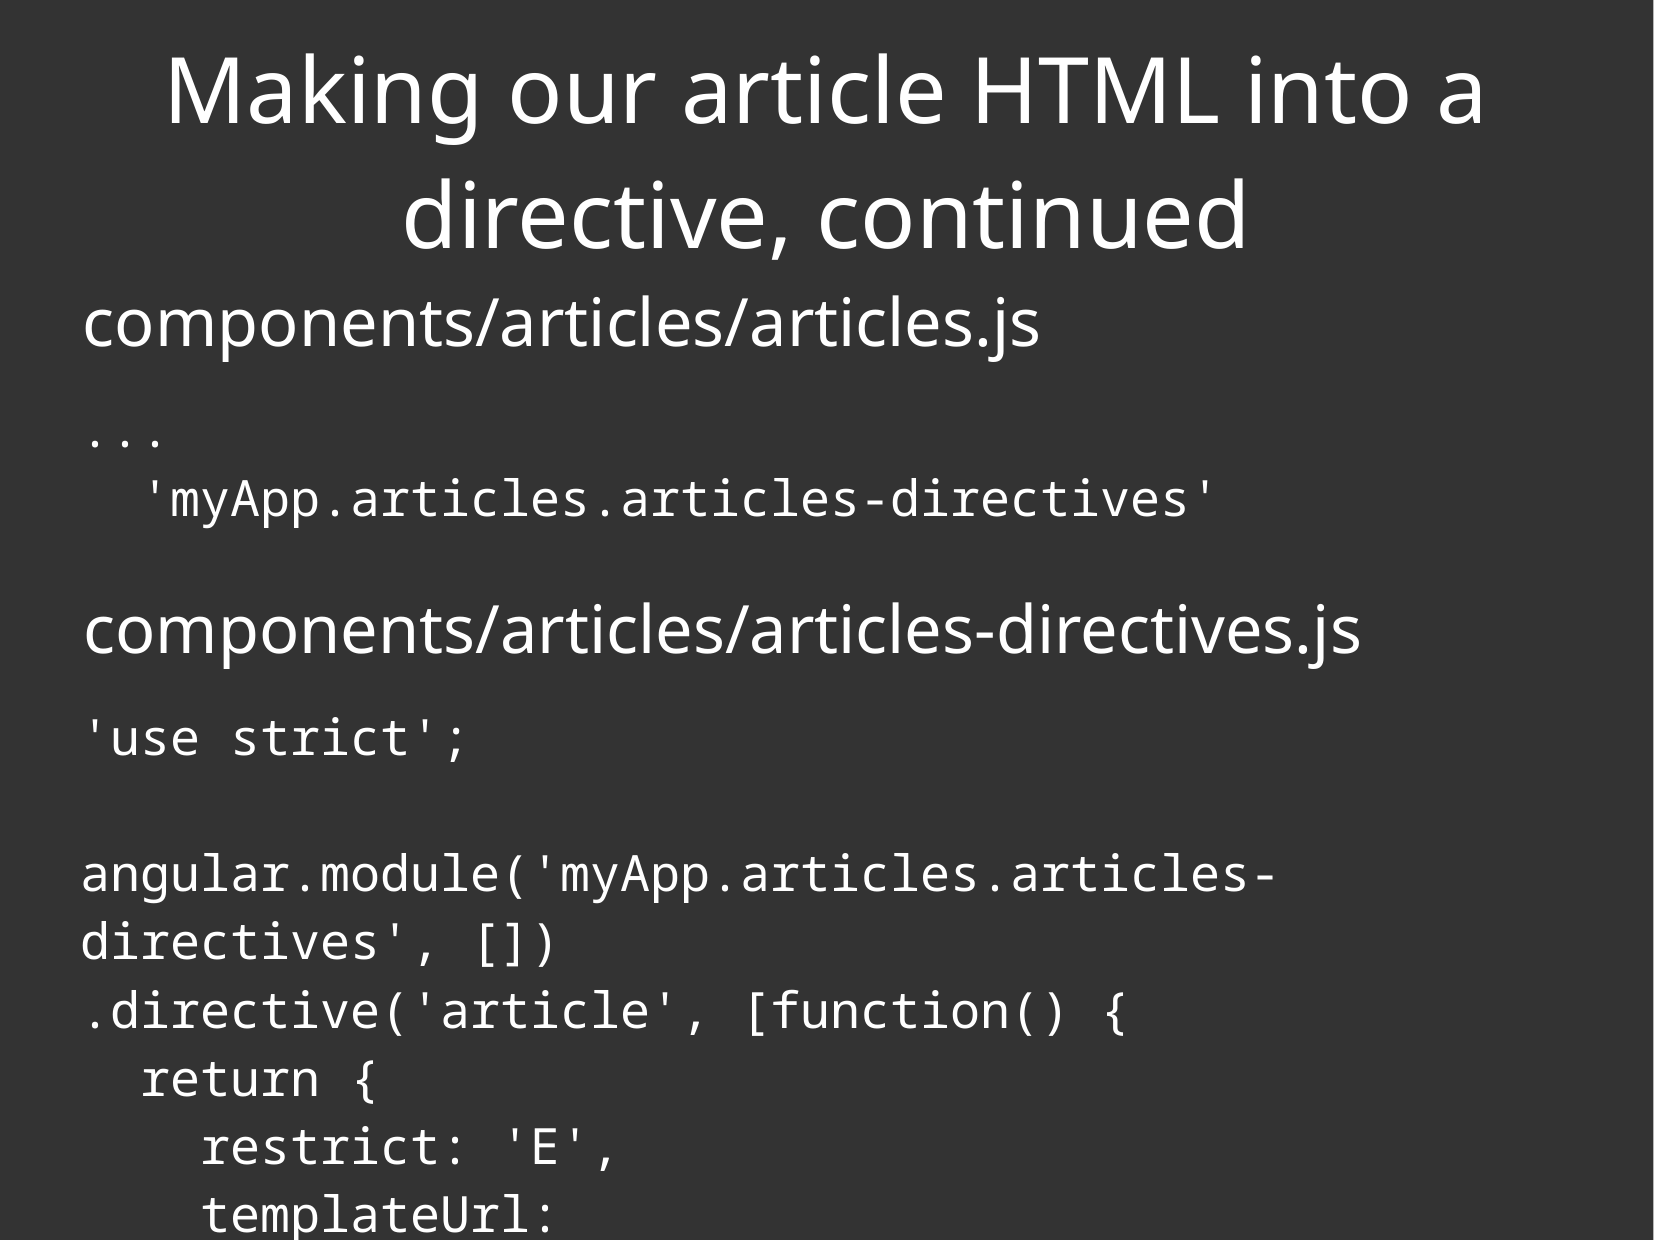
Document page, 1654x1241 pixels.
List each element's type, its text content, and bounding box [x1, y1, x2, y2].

text_box 'use strict'; angular.module('myApp.articles.articles-directives', []) .directive('article', [function() { return { restrict: 'E', templateUrl: 'components/articles/article.html' }; }]); [65, 694, 1554, 1160]
title Making our article HTML into a directive, continued [82, 47, 1571, 248]
title components/articles/articles-directives.js [83, 555, 1572, 701]
title components/articles/articles.js [82, 248, 1572, 393]
text_box ... 'myApp.articles.articles-directives' [65, 386, 1554, 502]
